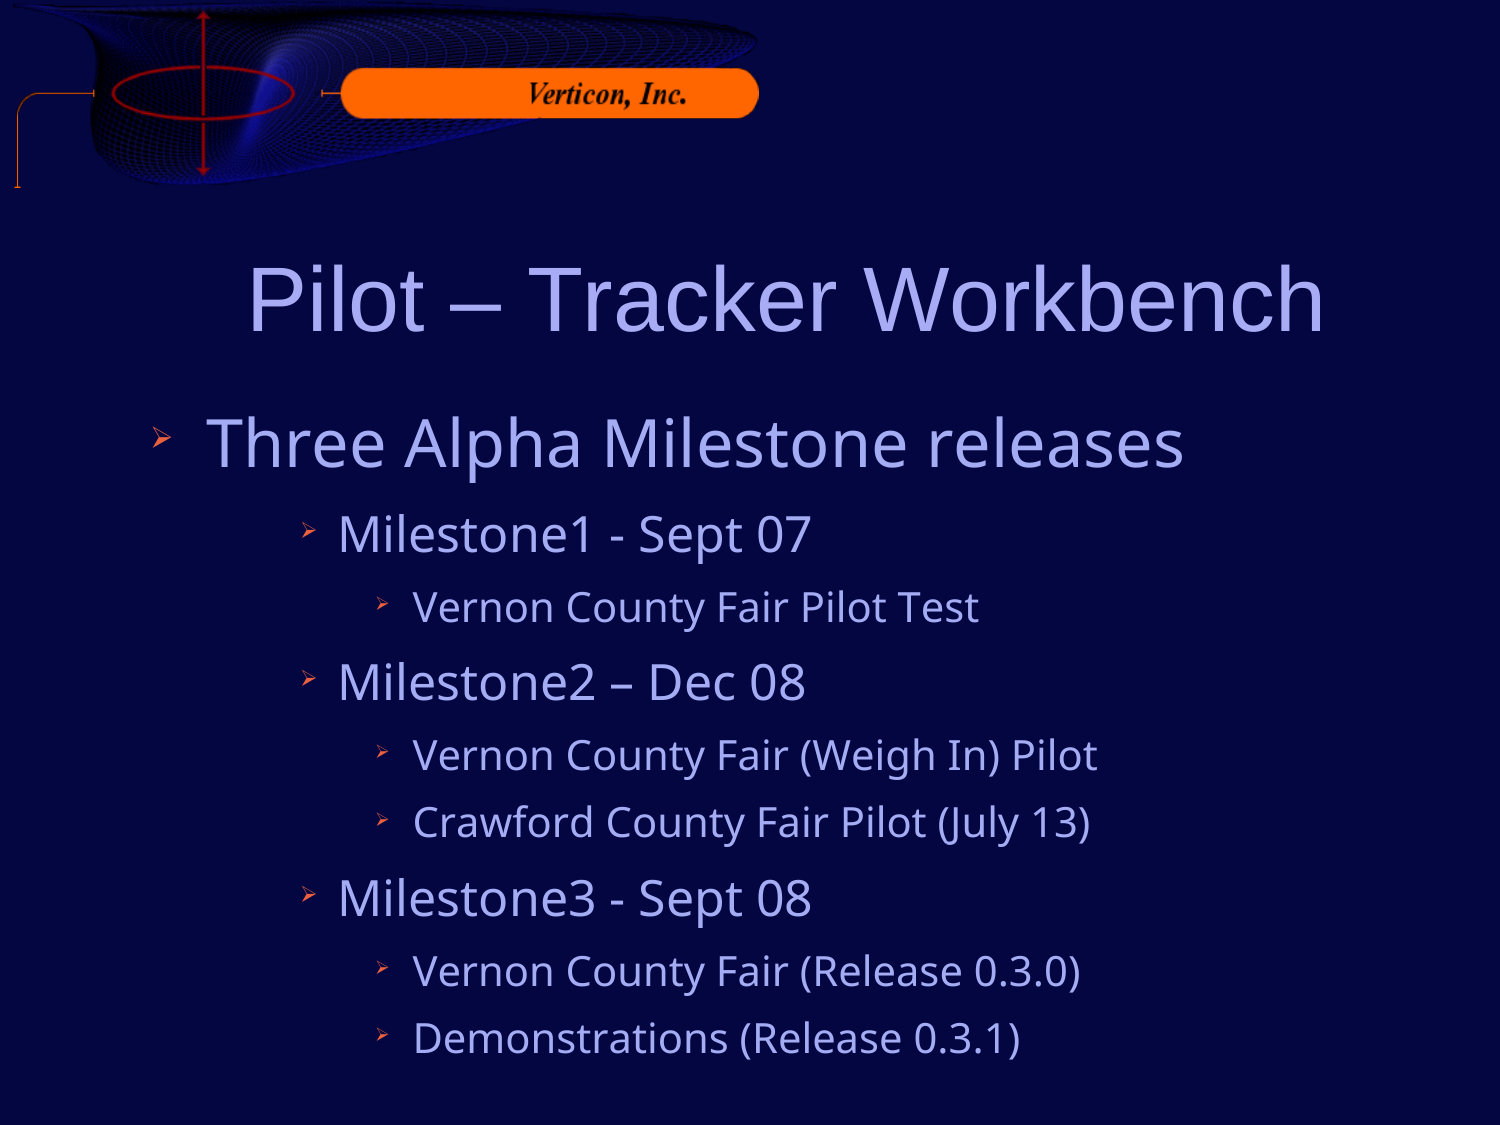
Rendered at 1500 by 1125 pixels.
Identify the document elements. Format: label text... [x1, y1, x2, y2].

title Pilot – Tracker Workbench [112, 224, 1463, 376]
picture [8, 0, 759, 188]
list Three Alpha Milestone releases Milestone1 - Sept 07 Vernon County Fair Pilot Test Milestone2 – Dec 08 Vernon County Fair (Weigh In) Pilot Crawford County Fair Pilot (July 13) Milestone3 - Sept 08 Vernon County Fair (Release 0.3.0) Demonstrations (Release 0.3.1) [150, 395, 1385, 1051]
